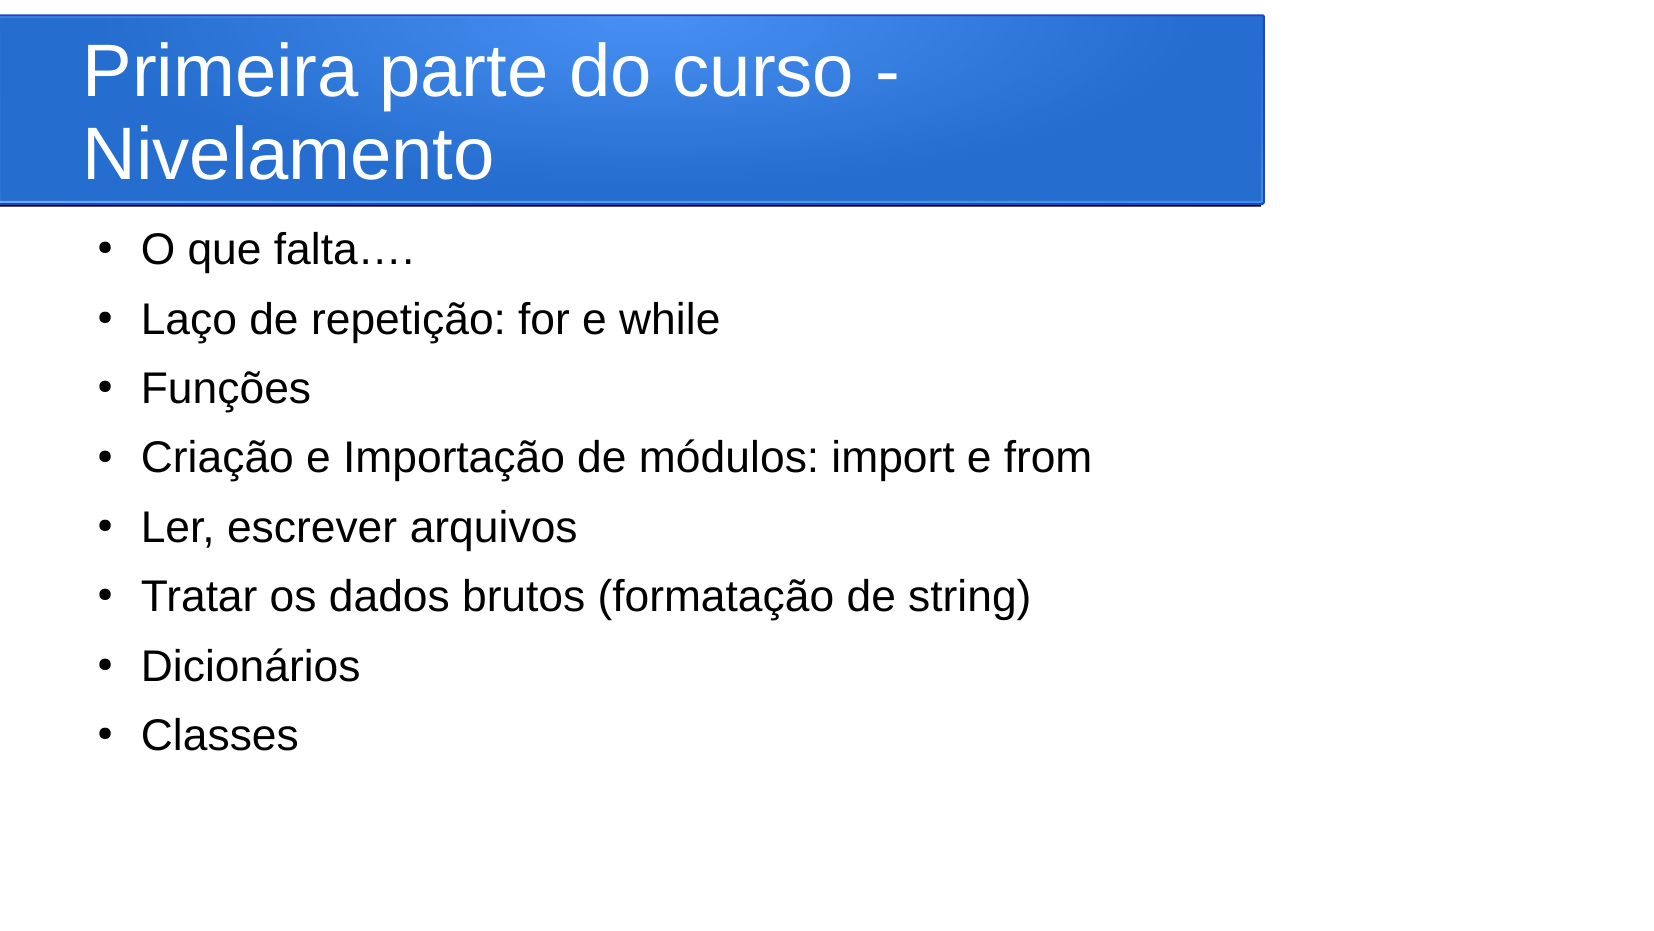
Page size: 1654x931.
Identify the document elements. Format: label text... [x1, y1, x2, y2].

title Primeira parte do curso - Nivelamento [82, 29, 1235, 196]
list O que falta…. Laço de repetição: for e while Funções Criação e Importação de módulos: import e from Ler, escrever arquivos Tratar os dados brutos (formatação de string) Dicionários Classes [82, 224, 1571, 764]
